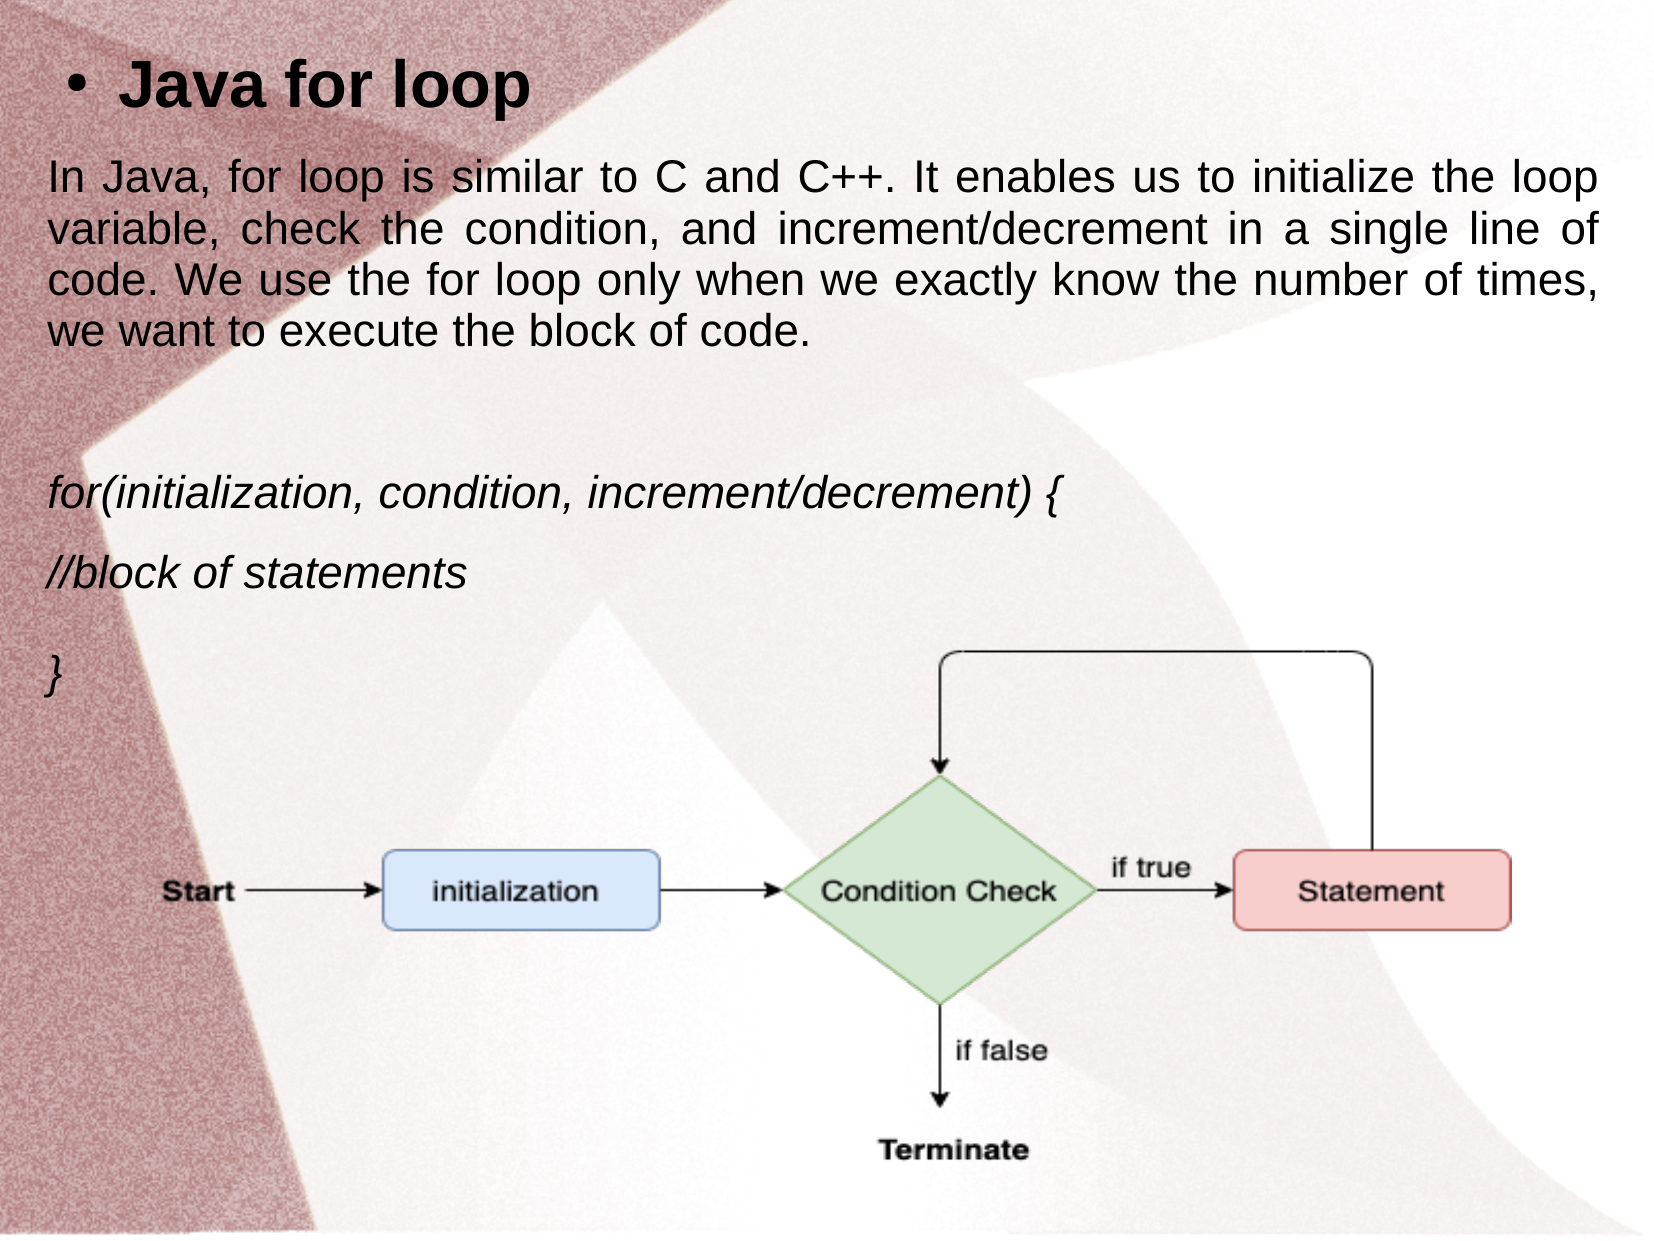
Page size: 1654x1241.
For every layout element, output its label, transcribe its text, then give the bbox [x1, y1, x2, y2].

picture [0, 0, 1654, 1241]
list Java for loop In Java, for loop is similar to C and C++. It enables us to initialize the loop variable, check the condition, and increment/decrement in a single line of code. We use the for loop only when we exactly know the number of times, we want to execute the block of code. for(initialization, condition, increment/decrement) { //block of statements } [47, 47, 1601, 1205]
